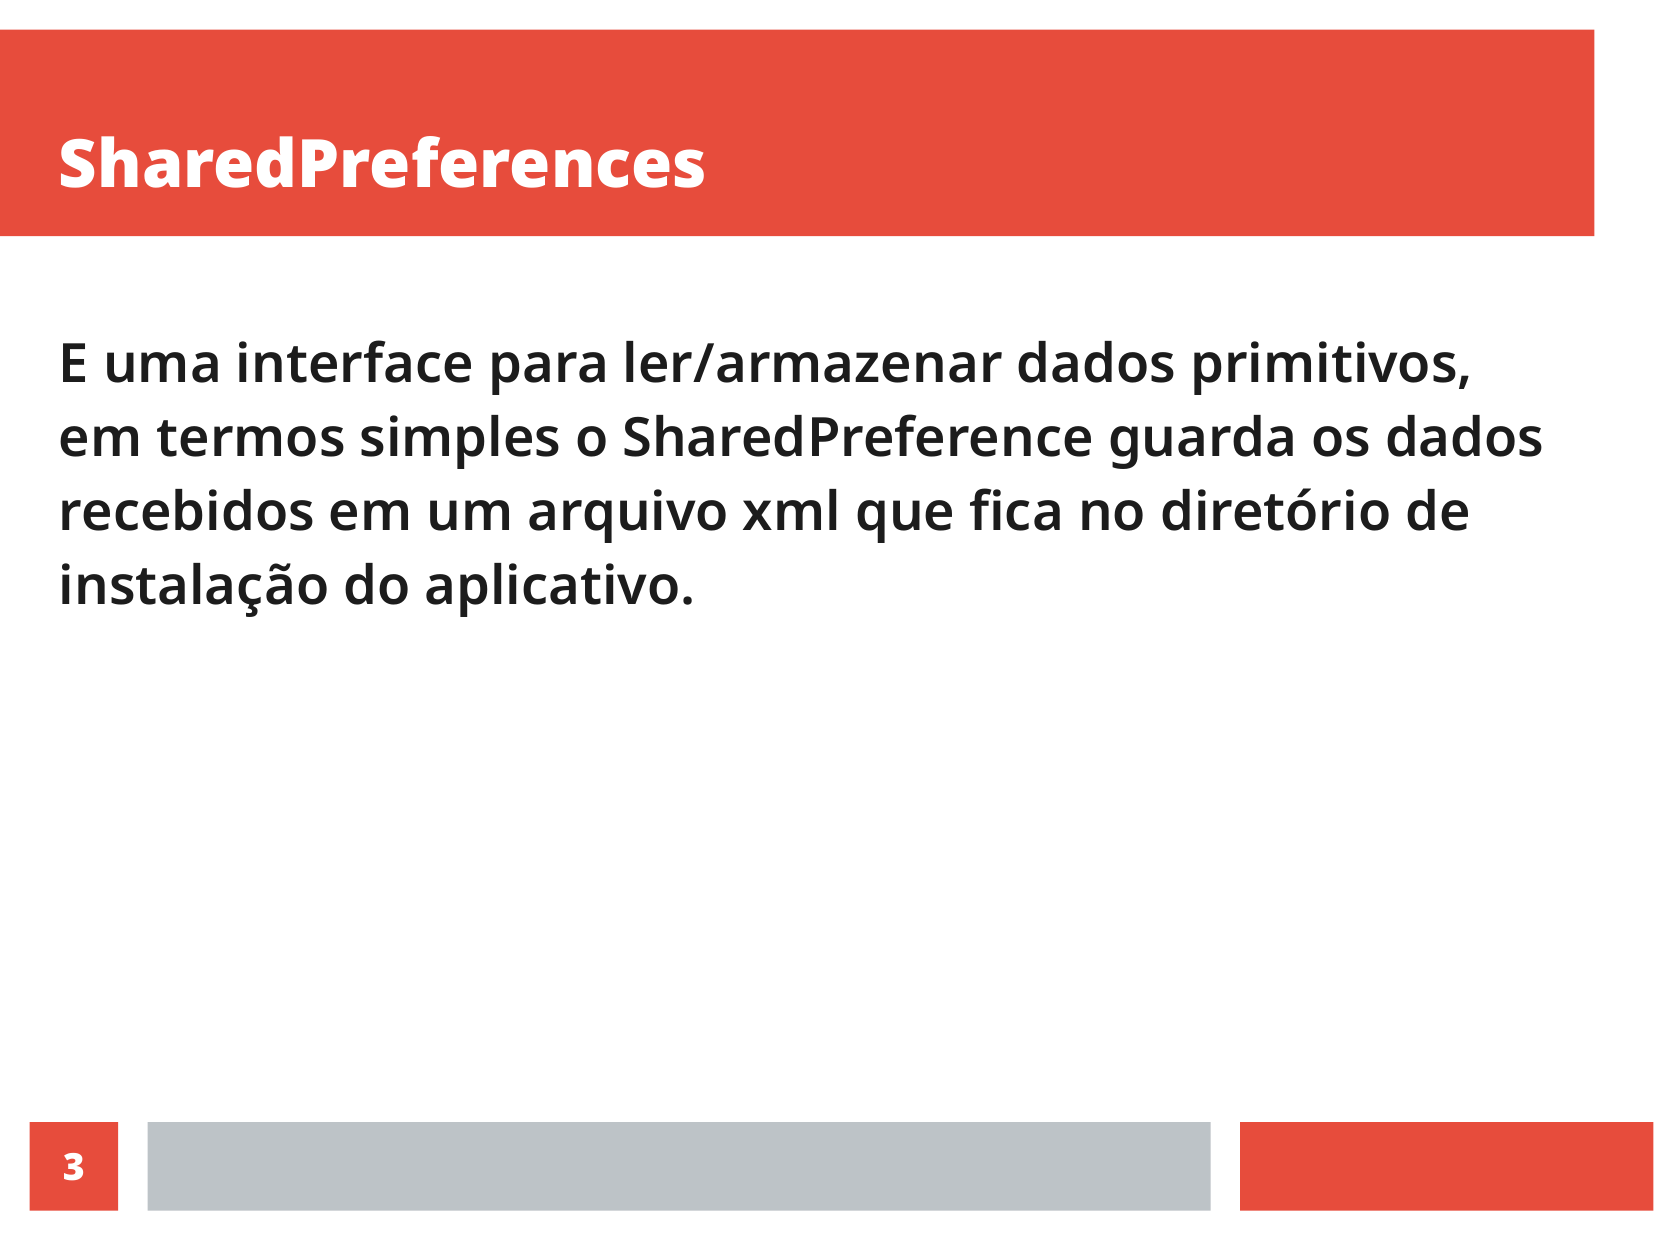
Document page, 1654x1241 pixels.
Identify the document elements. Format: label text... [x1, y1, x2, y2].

title SharedPreferences [59, 59, 1595, 207]
list E uma interface para ler/armazenar dados primitivos, em termos simples o SharedPreference guarda os dados recebidos em um arquivo xml que fica no diretório de instalação do aplicativo. [59, 324, 1565, 1093]
